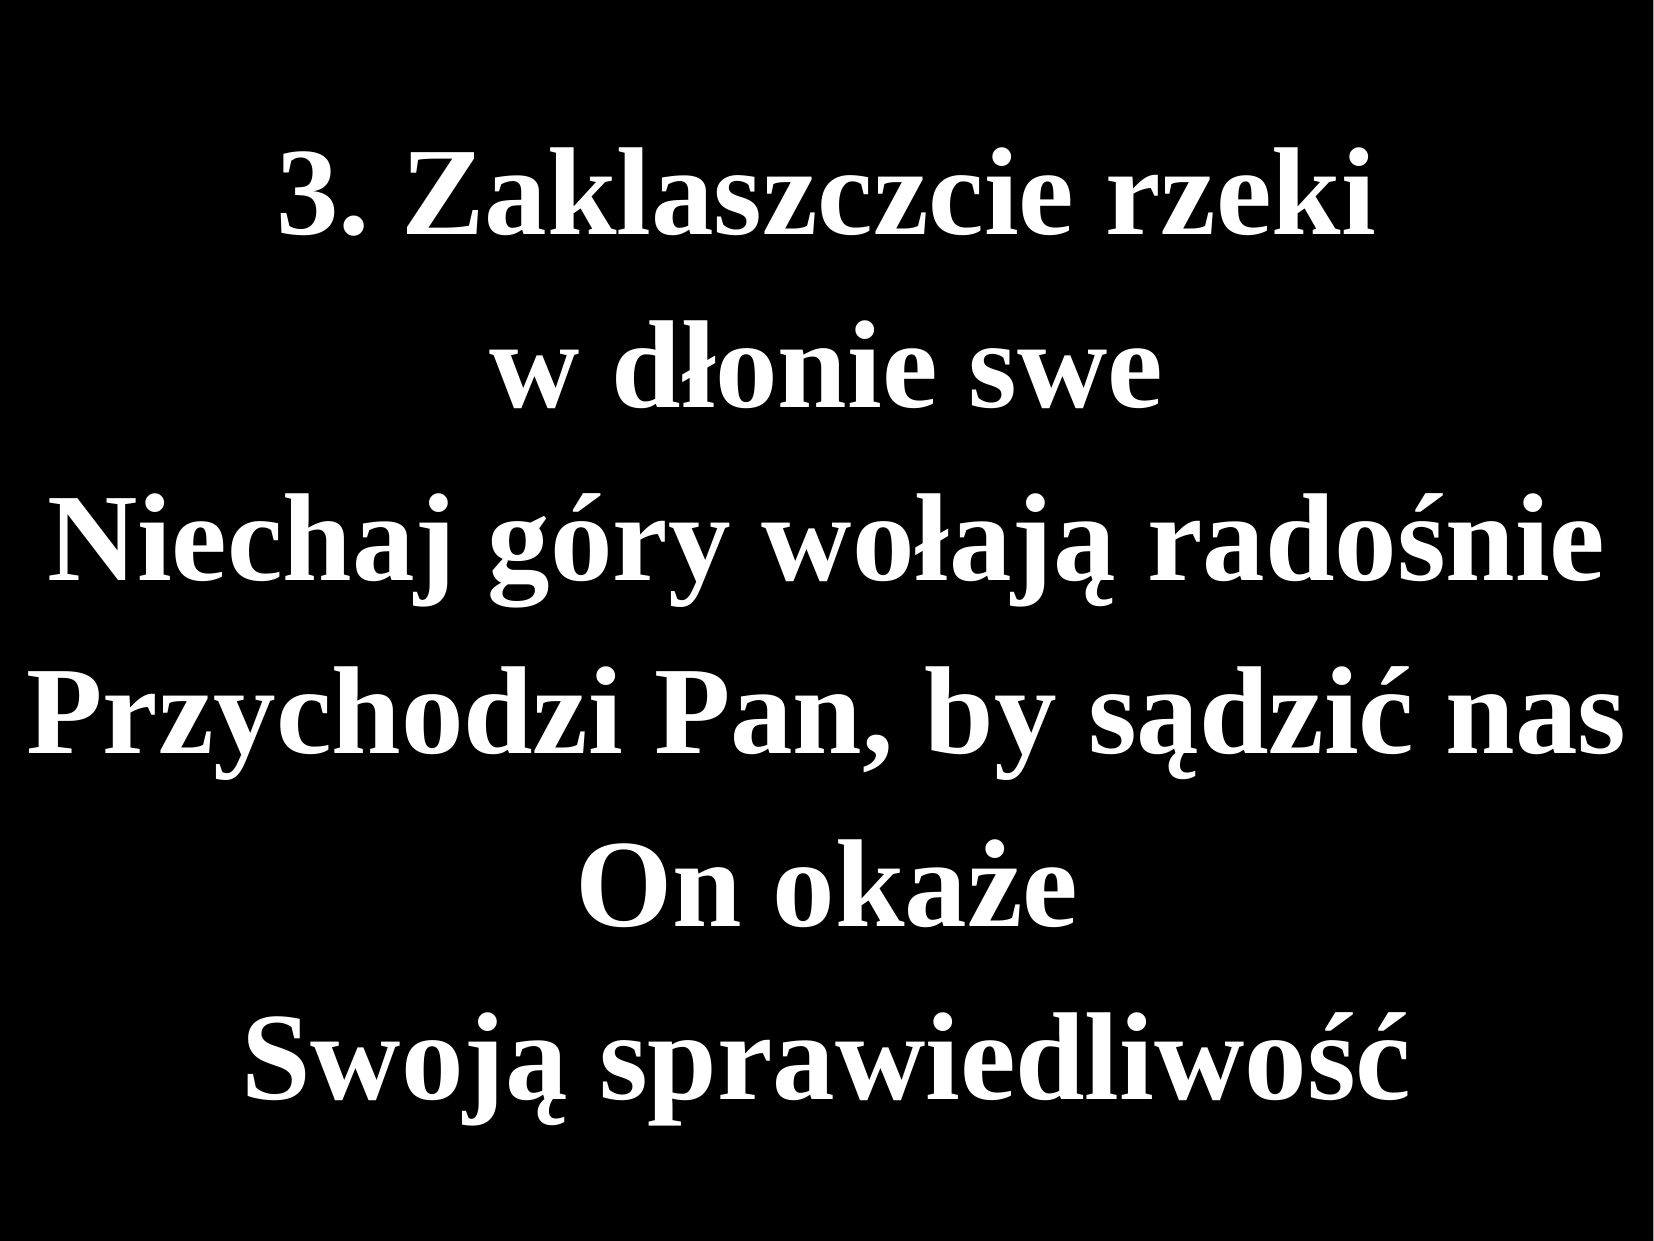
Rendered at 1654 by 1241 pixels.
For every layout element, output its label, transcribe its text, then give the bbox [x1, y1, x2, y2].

title 3. Zaklaszczcie rzeki ppp w dłonie swe ppp Niechaj góry wołają radośnie ppp Przychodzi Pan, by sądzić nas ppp On okaże ppp Swoją sprawiedliwość [0, 0, 1654, 1241]
